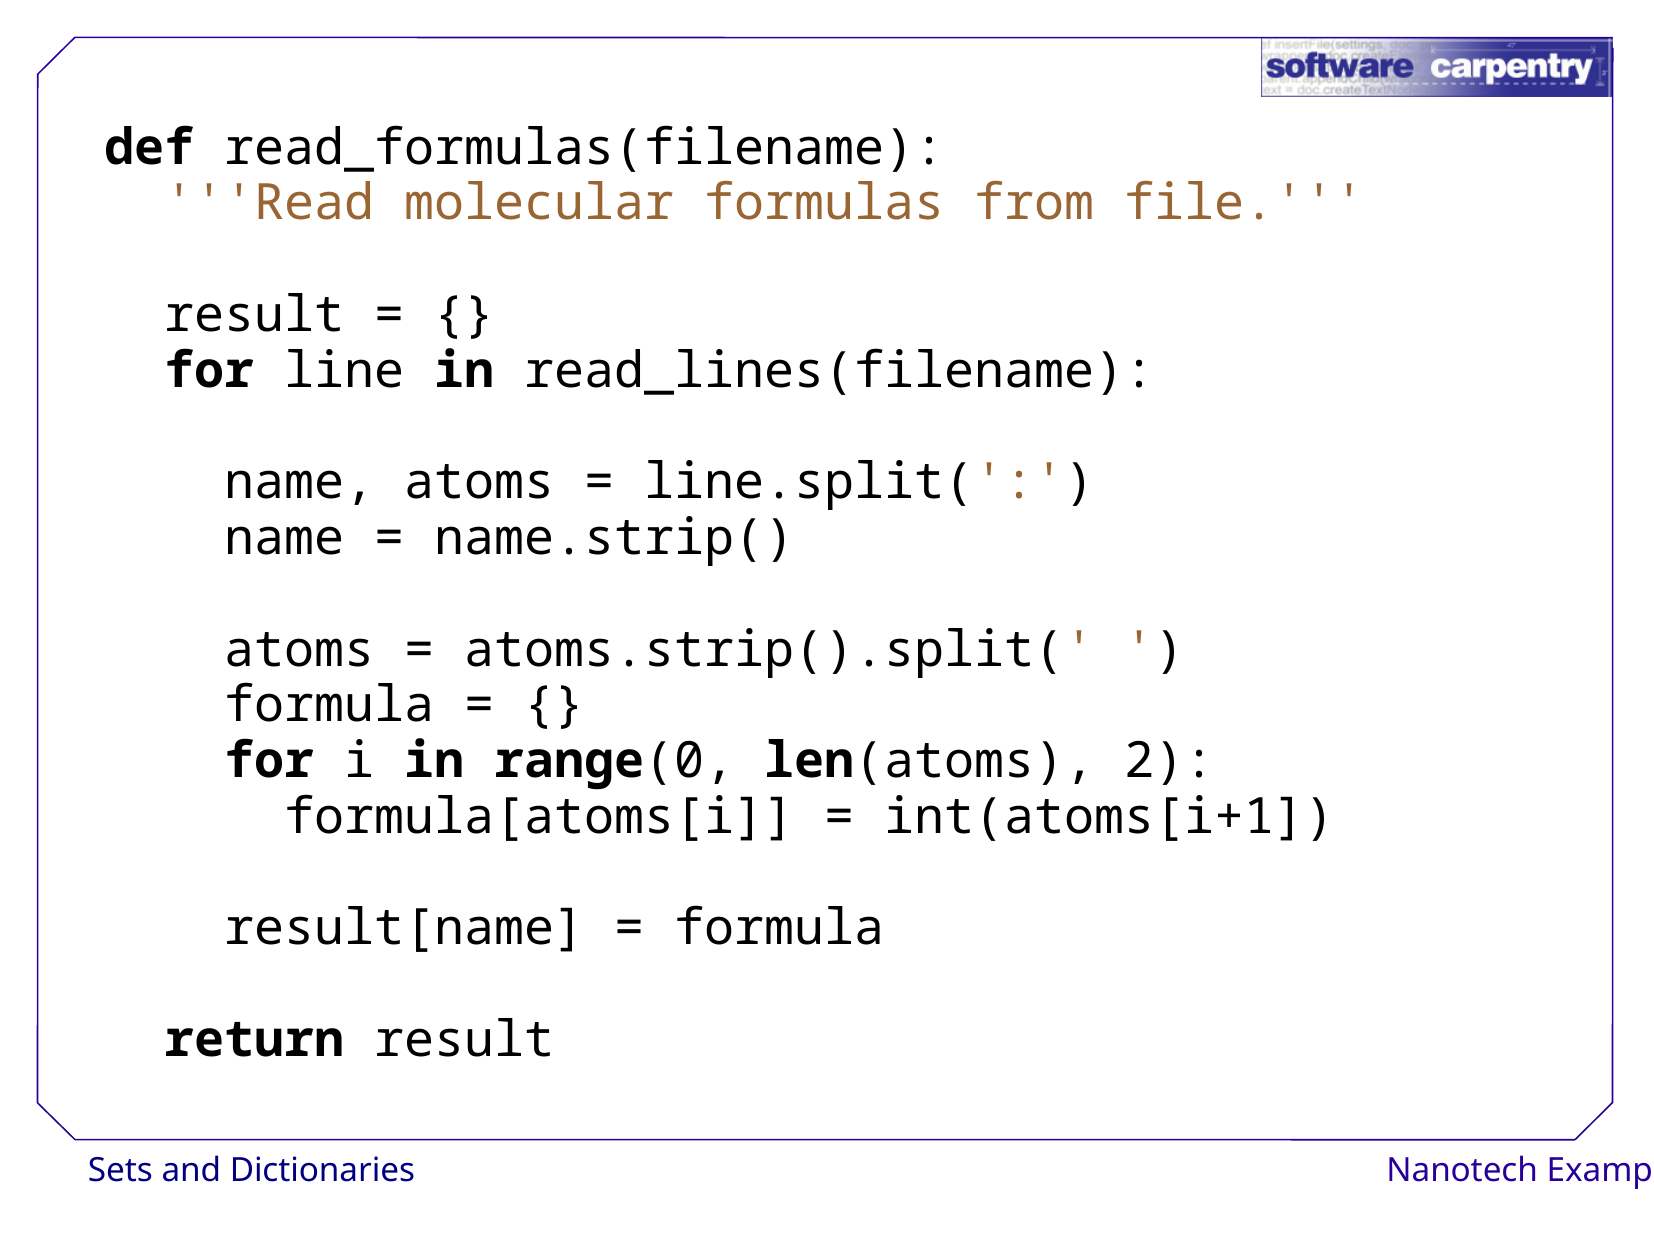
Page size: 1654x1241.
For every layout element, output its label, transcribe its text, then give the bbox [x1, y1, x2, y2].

text_box def read_formulas(filename): '''Read molecular formulas from file.''' result = {} for line in read_lines(filename): name, atoms = line.split(':') name = name.strip() atoms = atoms.strip().split(' ') formula = {} for i in range(0, len(atoms), 2): formula[atoms[i]] = int(atoms[i+1]) result[name] = formula return result [89, 112, 1512, 1093]
picture [1261, 39, 1613, 97]
